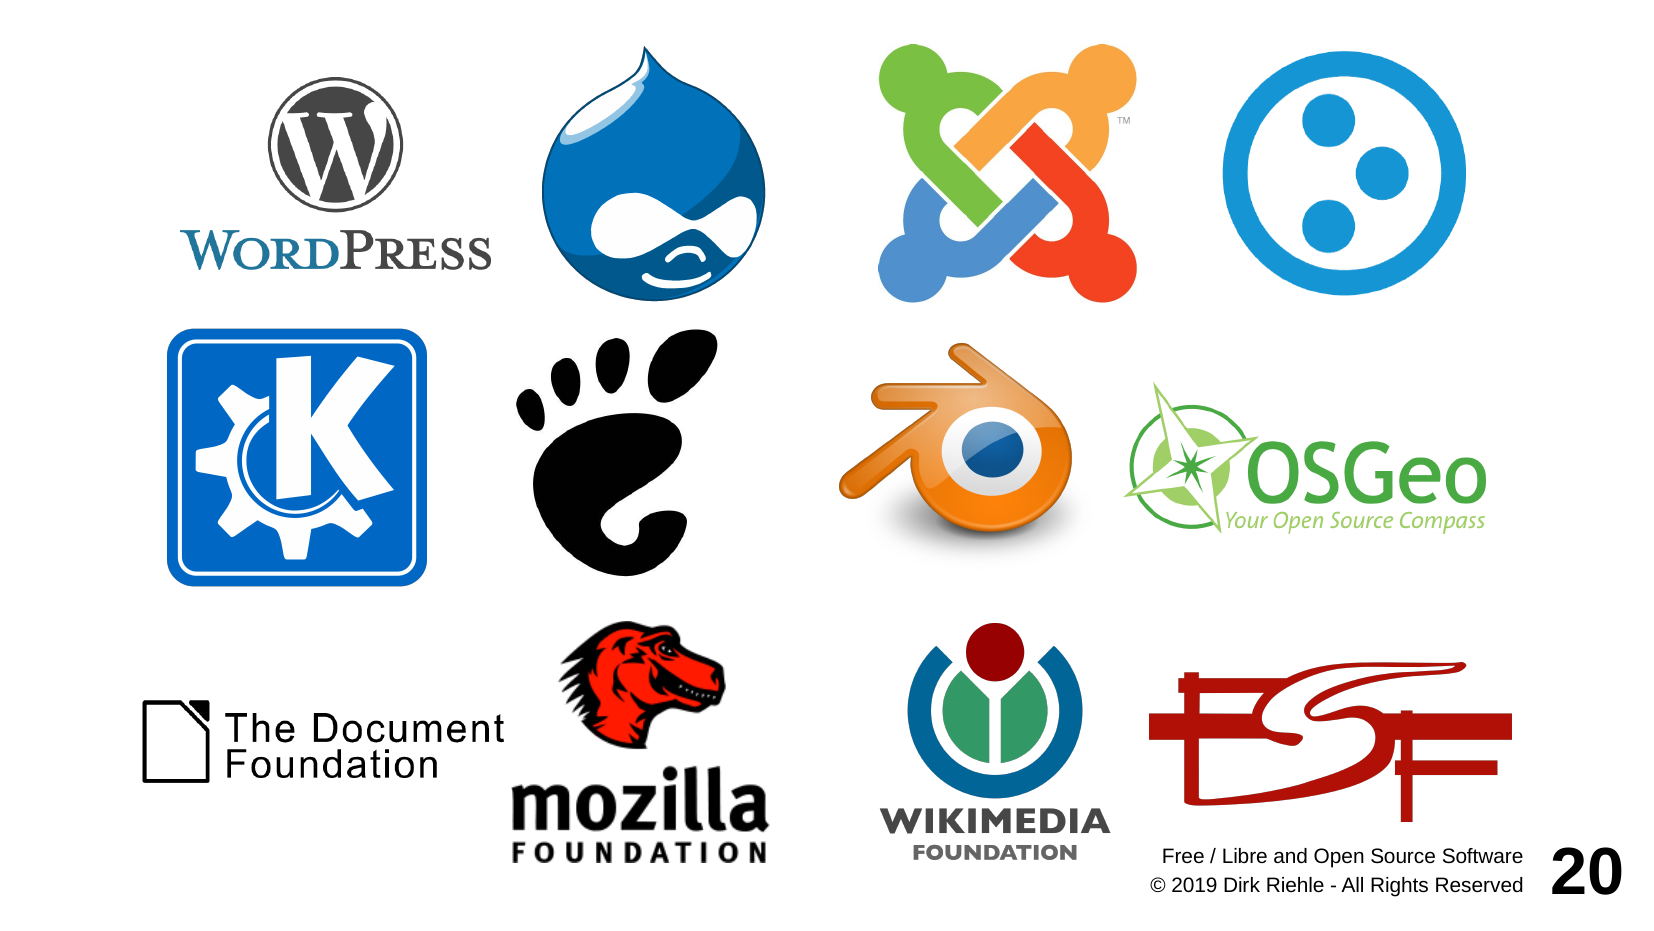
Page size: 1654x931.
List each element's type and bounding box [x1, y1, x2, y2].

picture [839, 343, 1099, 573]
picture [540, 44, 767, 303]
picture [142, 700, 504, 783]
picture [167, 328, 427, 587]
picture [511, 621, 770, 863]
picture [506, 328, 724, 587]
picture [1214, 44, 1473, 303]
picture [1123, 381, 1486, 534]
picture [878, 44, 1137, 303]
picture [865, 612, 1124, 872]
picture [180, 77, 491, 270]
picture [1149, 662, 1512, 822]
